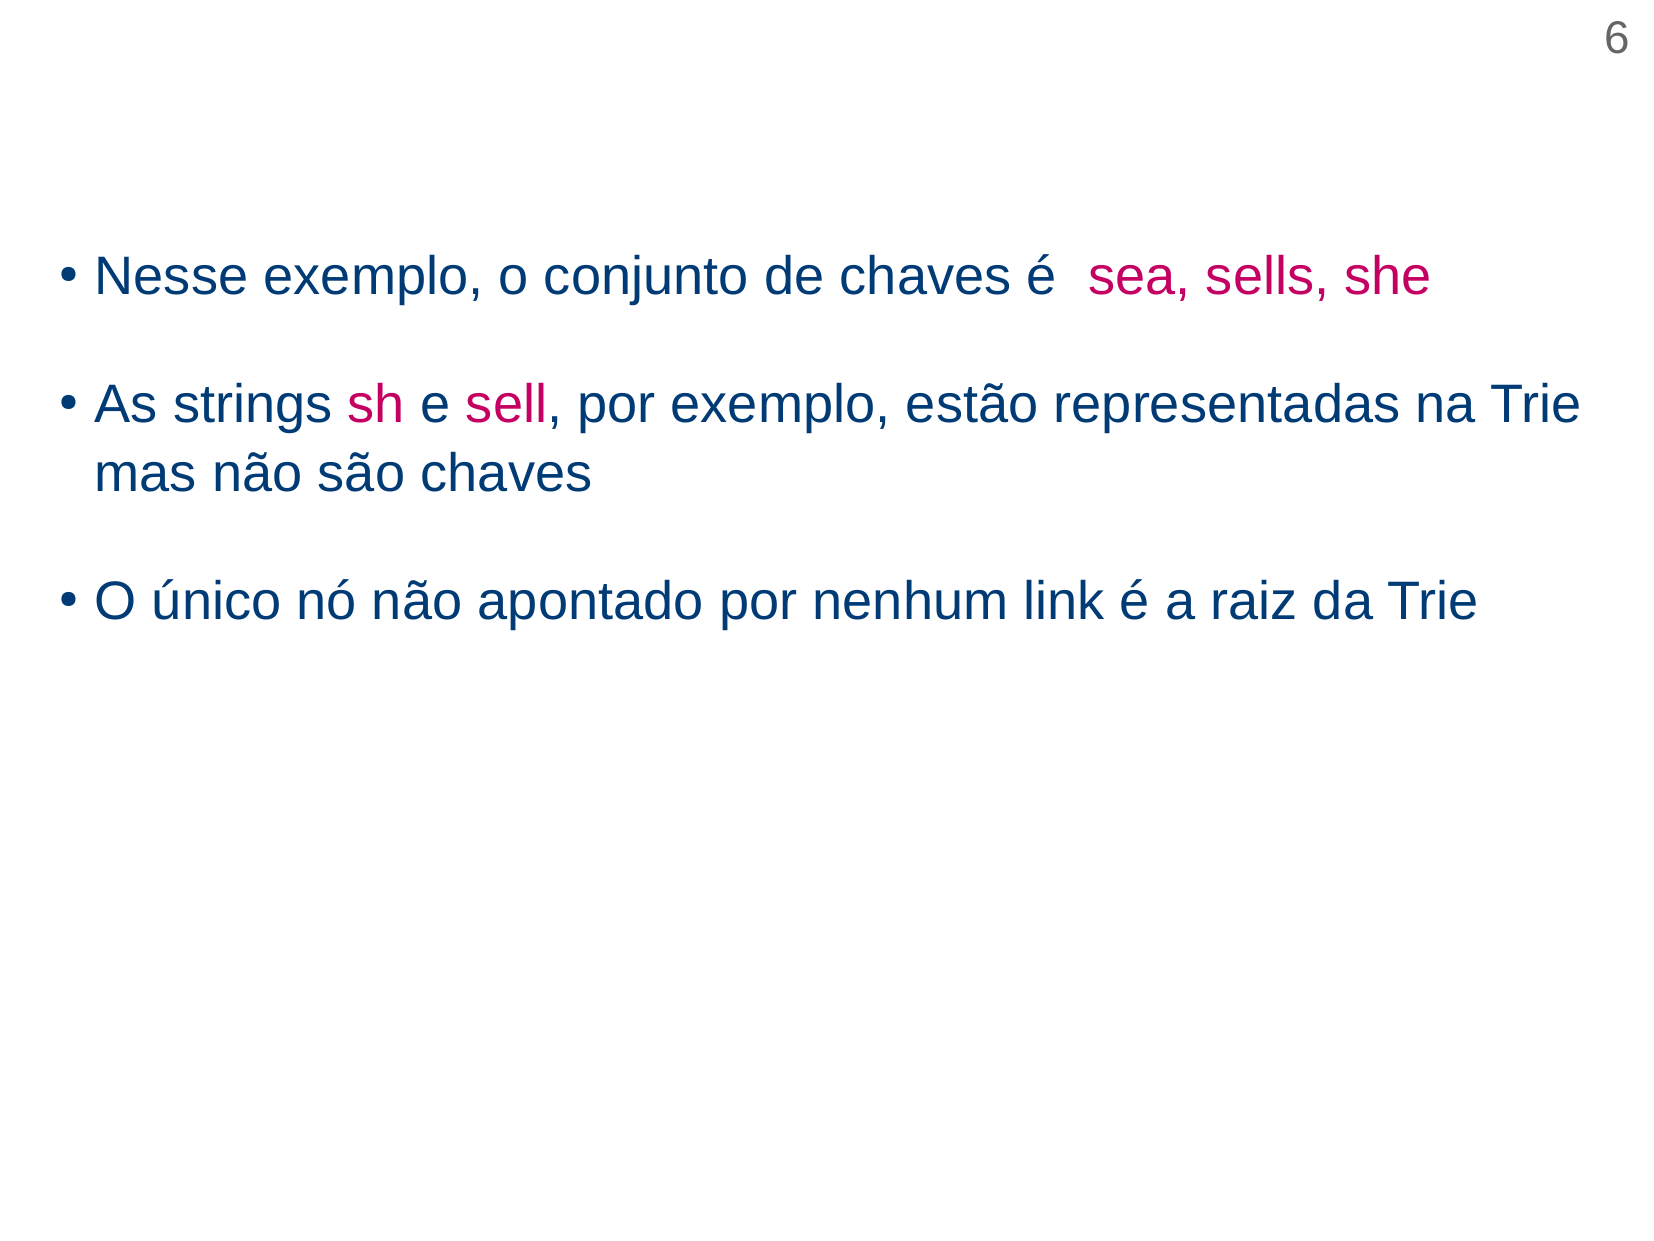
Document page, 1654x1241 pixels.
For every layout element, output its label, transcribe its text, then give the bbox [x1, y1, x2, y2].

list Nesse exemplo, o conjunto de chaves é sea, sells, she As strings sh e sell, por exemplo, estão representadas na Trie mas não são chaves O único nó não apontado por nenhum link é a raiz da Trie [59, 236, 1595, 1211]
